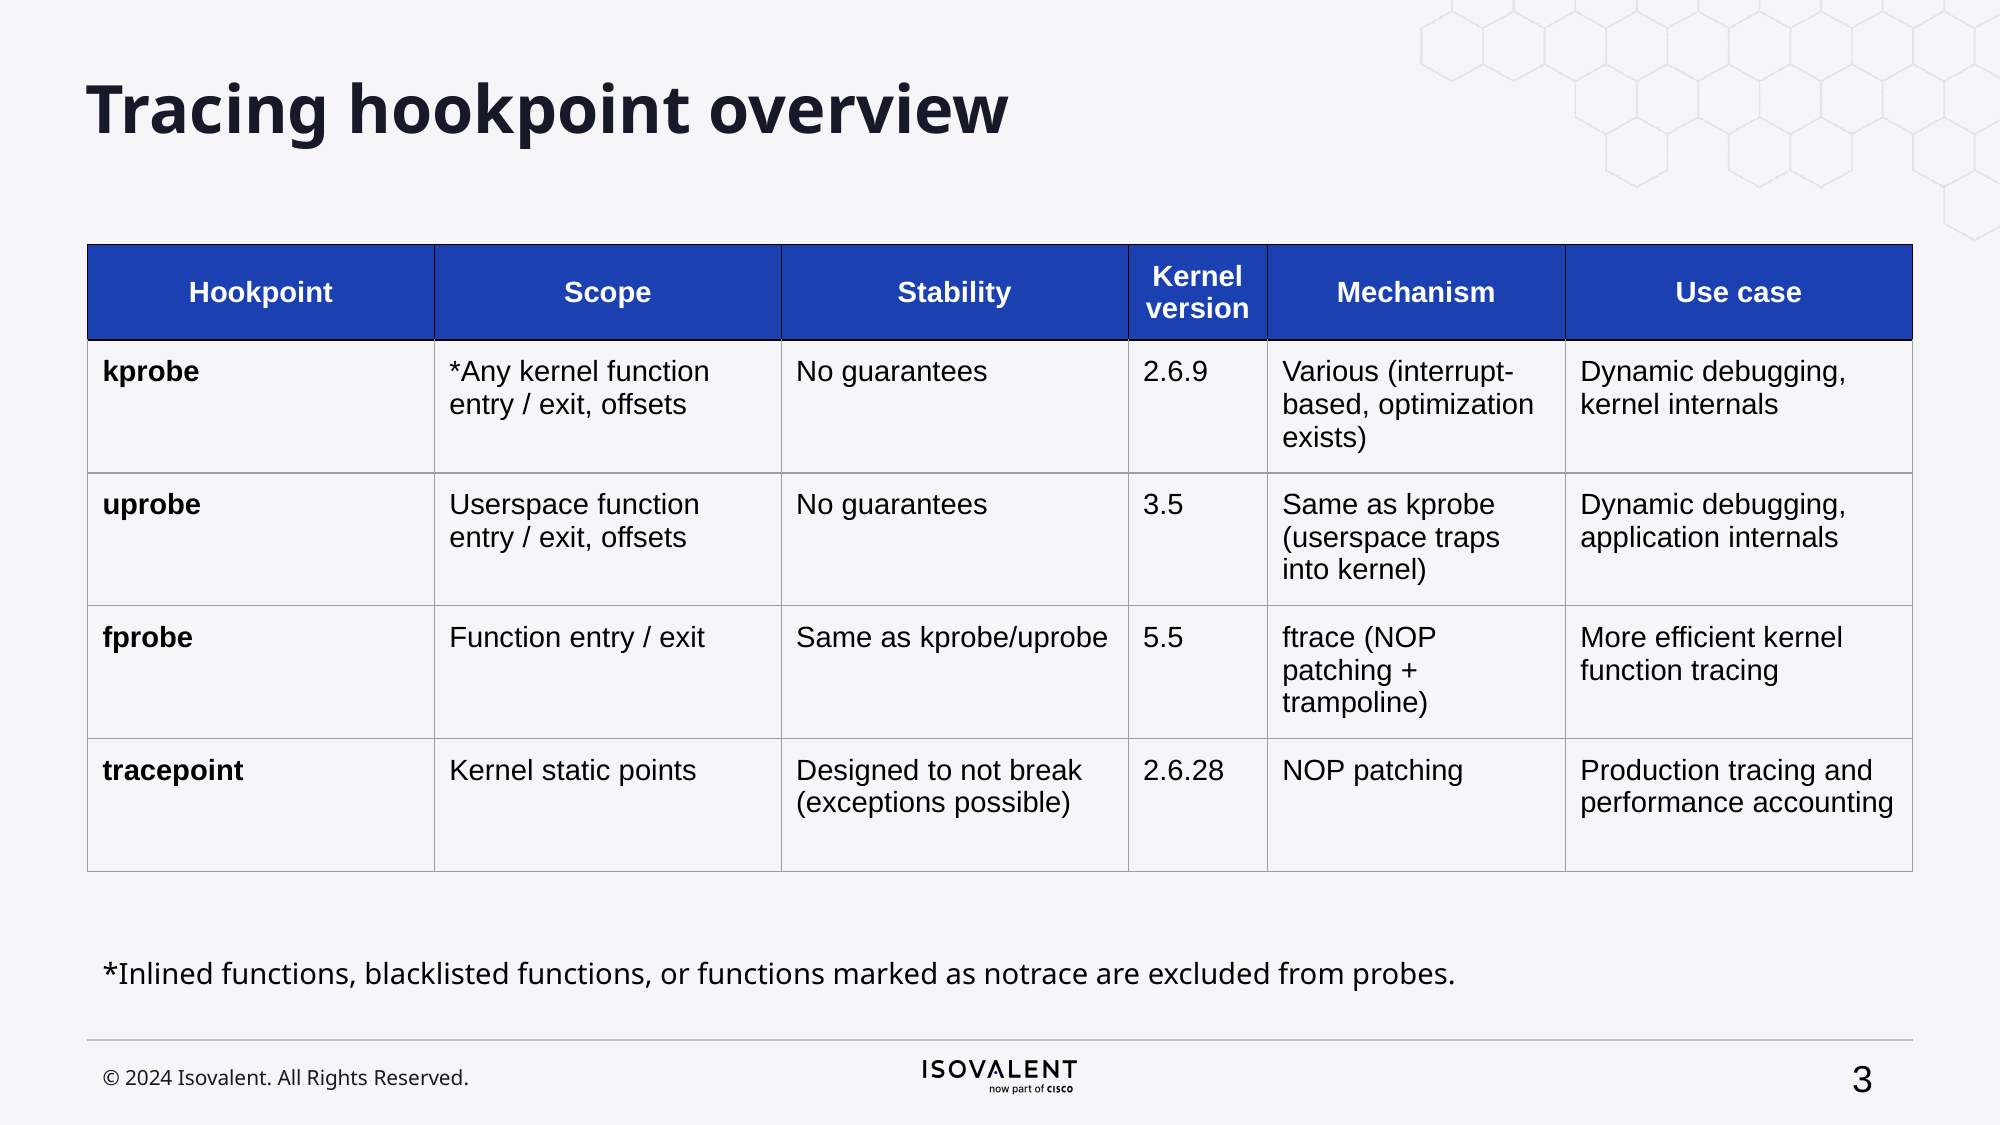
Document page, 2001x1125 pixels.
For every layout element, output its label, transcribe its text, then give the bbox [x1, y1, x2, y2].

picture [0, 0, 2000, 1125]
table_cell *Any kernel function entry / exit, offsets [435, 341, 781, 472]
list Tracing hookpoint overview [70, 59, 1488, 157]
table_cell ftrace (NOP patching + trampoline) [1268, 606, 1565, 738]
table_header Use case [1566, 245, 1912, 339]
table_cell 2.6.9 [1129, 341, 1267, 472]
table_cell Production tracing and performance accounting [1566, 739, 1912, 871]
table_cell NOP patching [1268, 739, 1565, 871]
table_header Scope [435, 245, 781, 339]
table_cell uprobe [88, 474, 434, 605]
table_cell 2.6.28 [1129, 739, 1267, 871]
table_header Kernel version [1129, 245, 1267, 339]
table_cell Kernel static points [435, 739, 781, 871]
table_cell No guarantees [782, 474, 1128, 605]
table_cell More efficient kernel function tracing [1566, 606, 1912, 738]
table_cell No guarantees [782, 341, 1128, 472]
table_cell 3.5 [1129, 474, 1267, 605]
table_cell fprobe [88, 606, 434, 738]
table_cell Various (interrupt-based, optimization exists) [1268, 341, 1565, 472]
table_header Mechanism [1268, 245, 1565, 339]
table_cell tracepoint [88, 739, 434, 871]
table_cell Function entry / exit [435, 606, 781, 738]
table_cell Same as kprobe/uprobe [782, 606, 1128, 738]
table_cell 5.5 [1129, 606, 1267, 738]
table_header Hookpoint [88, 245, 434, 339]
table_cell Dynamic debugging, application internals [1566, 474, 1912, 605]
table_cell Designed to not break (exceptions possible) [782, 739, 1128, 871]
table_cell Same as kprobe (userspace traps into kernel) [1268, 474, 1565, 605]
table_cell Userspace function entry / exit, offsets [435, 474, 781, 605]
table_header Stability [782, 245, 1128, 339]
table_cell Dynamic debugging, kernel internals [1566, 341, 1912, 472]
table_cell kprobe [88, 341, 434, 472]
list *Inlined functions, blacklisted functions, or functions marked as notrace are excluded from probes. [87, 947, 1913, 1010]
